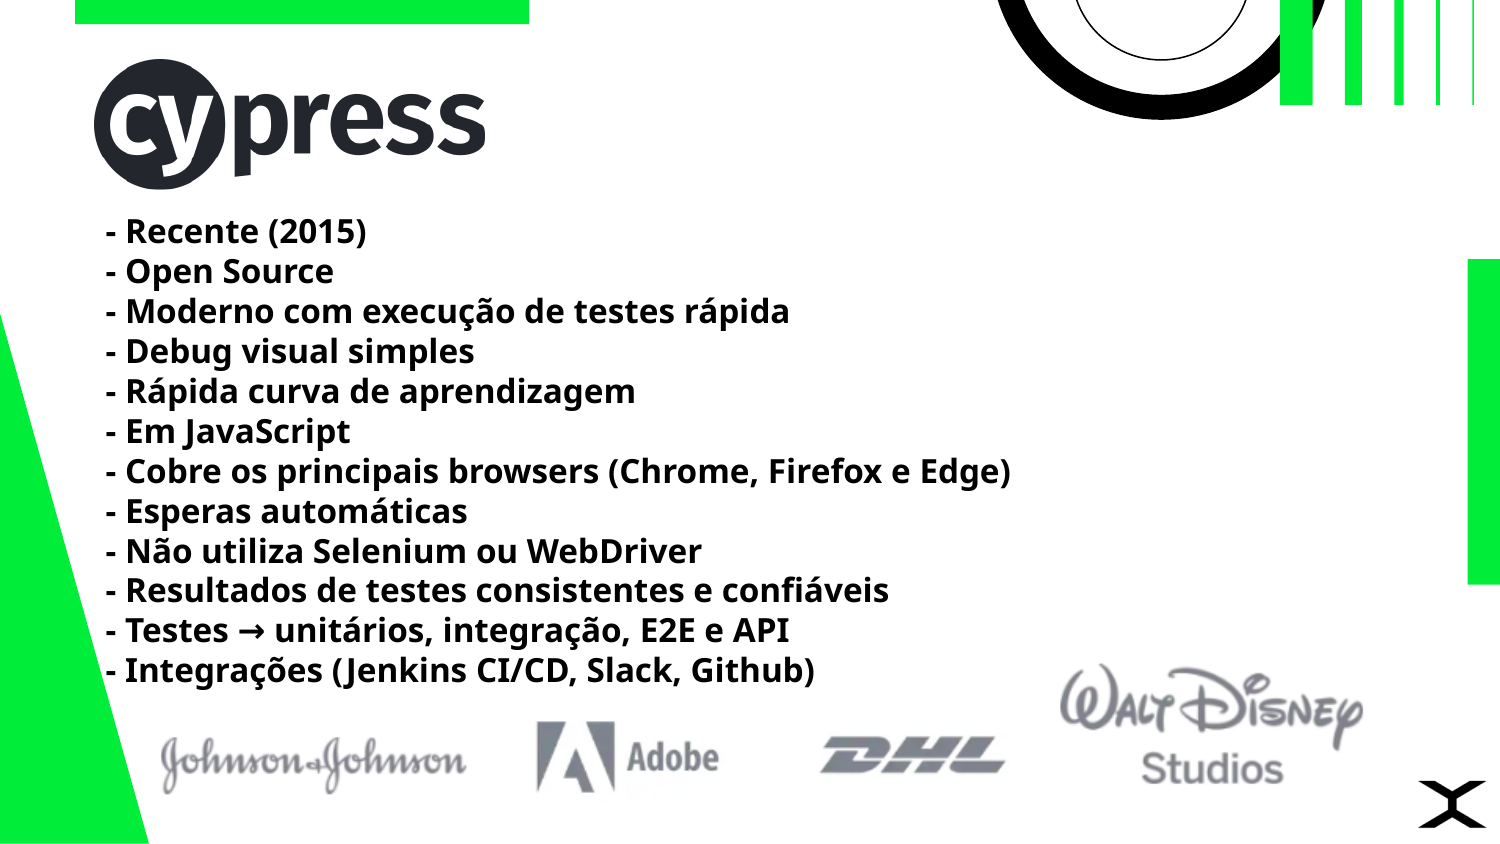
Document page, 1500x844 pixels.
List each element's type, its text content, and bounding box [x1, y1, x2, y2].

picture [1056, 656, 1371, 792]
picture [814, 719, 1011, 792]
picture [1418, 780, 1487, 829]
picture [519, 706, 728, 804]
picture [149, 717, 473, 804]
picture [94, 59, 485, 190]
title - Recente (2015) - Open Source - Moderno com execução de testes rápida - Debug visual simples - Rápida curva de aprendizagem - Em JavaScript - Cobre os principais browsers (Chrome, Firefox e Edge) - Esperas automáticas - Não utiliza Selenium ou WebDriver - Resultados de testes consistentes e confiáveis - Testes → unitários, integração, E2E e API - Integrações (Jenkins CI/CD, Slack, Github) [90, 294, 1489, 686]
